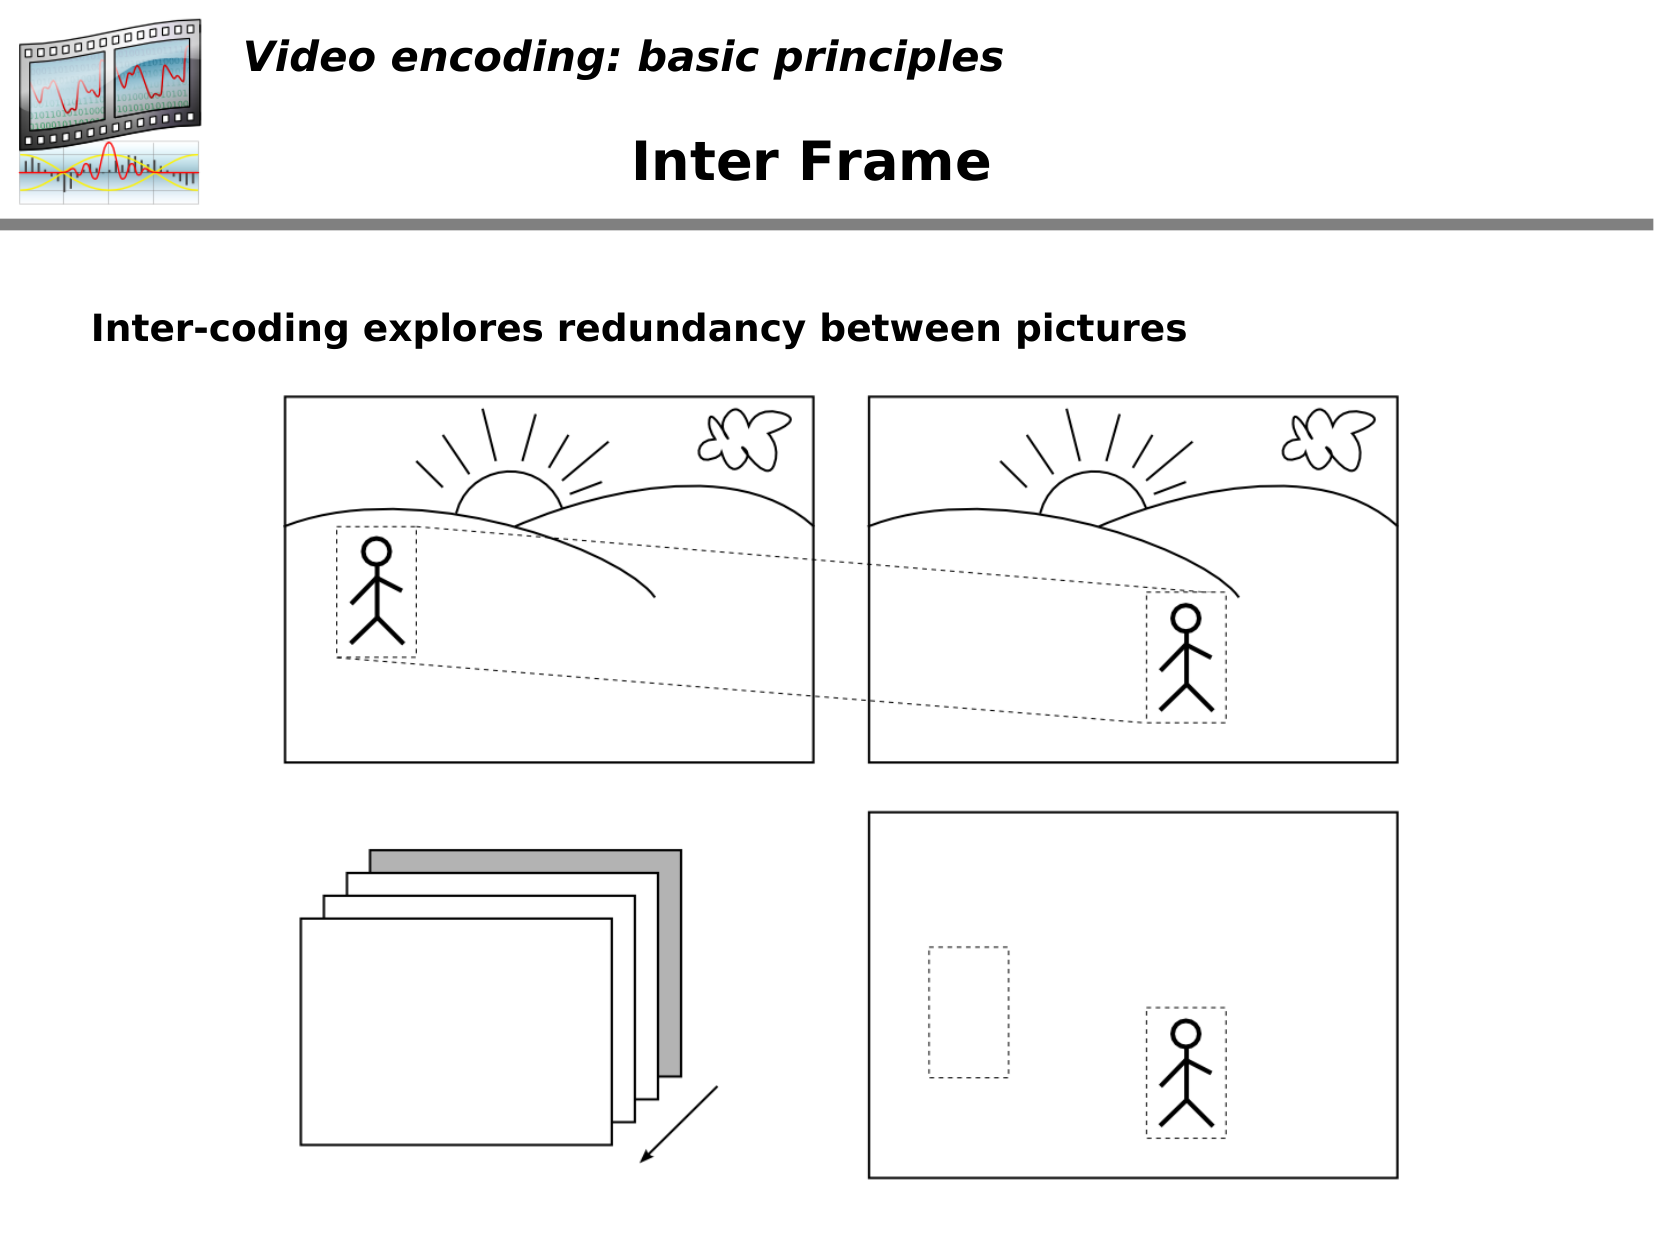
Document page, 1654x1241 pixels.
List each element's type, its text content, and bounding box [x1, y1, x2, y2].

text_box Video encoding: basic principles [228, 25, 1020, 89]
picture [0, 2, 225, 218]
text_box Inter-coding explores redundancy between pictures [76, 299, 1204, 359]
text_box [0, 218, 1654, 231]
text_box Inter Frame [616, 122, 1008, 201]
picture [252, 369, 1430, 1205]
